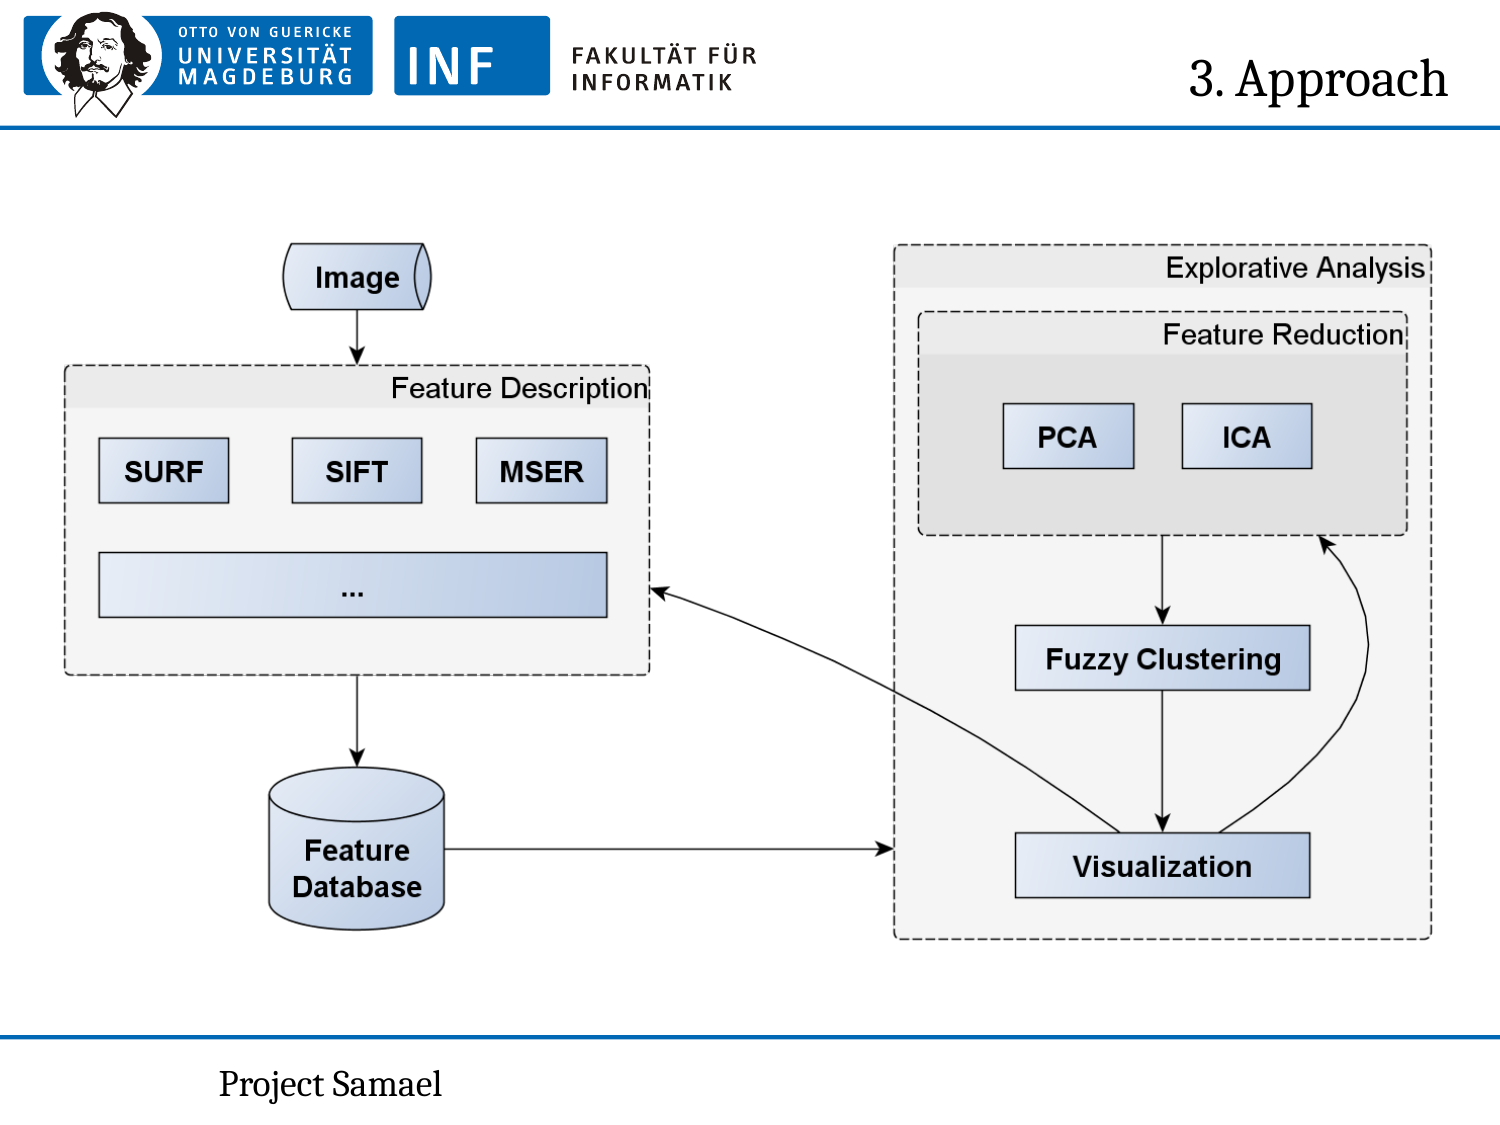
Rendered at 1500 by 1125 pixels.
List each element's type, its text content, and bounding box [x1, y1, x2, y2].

text_box 3. Approach [779, 35, 1465, 116]
text_box Project Samael [203, 1051, 458, 1111]
picture [40, 219, 1456, 965]
